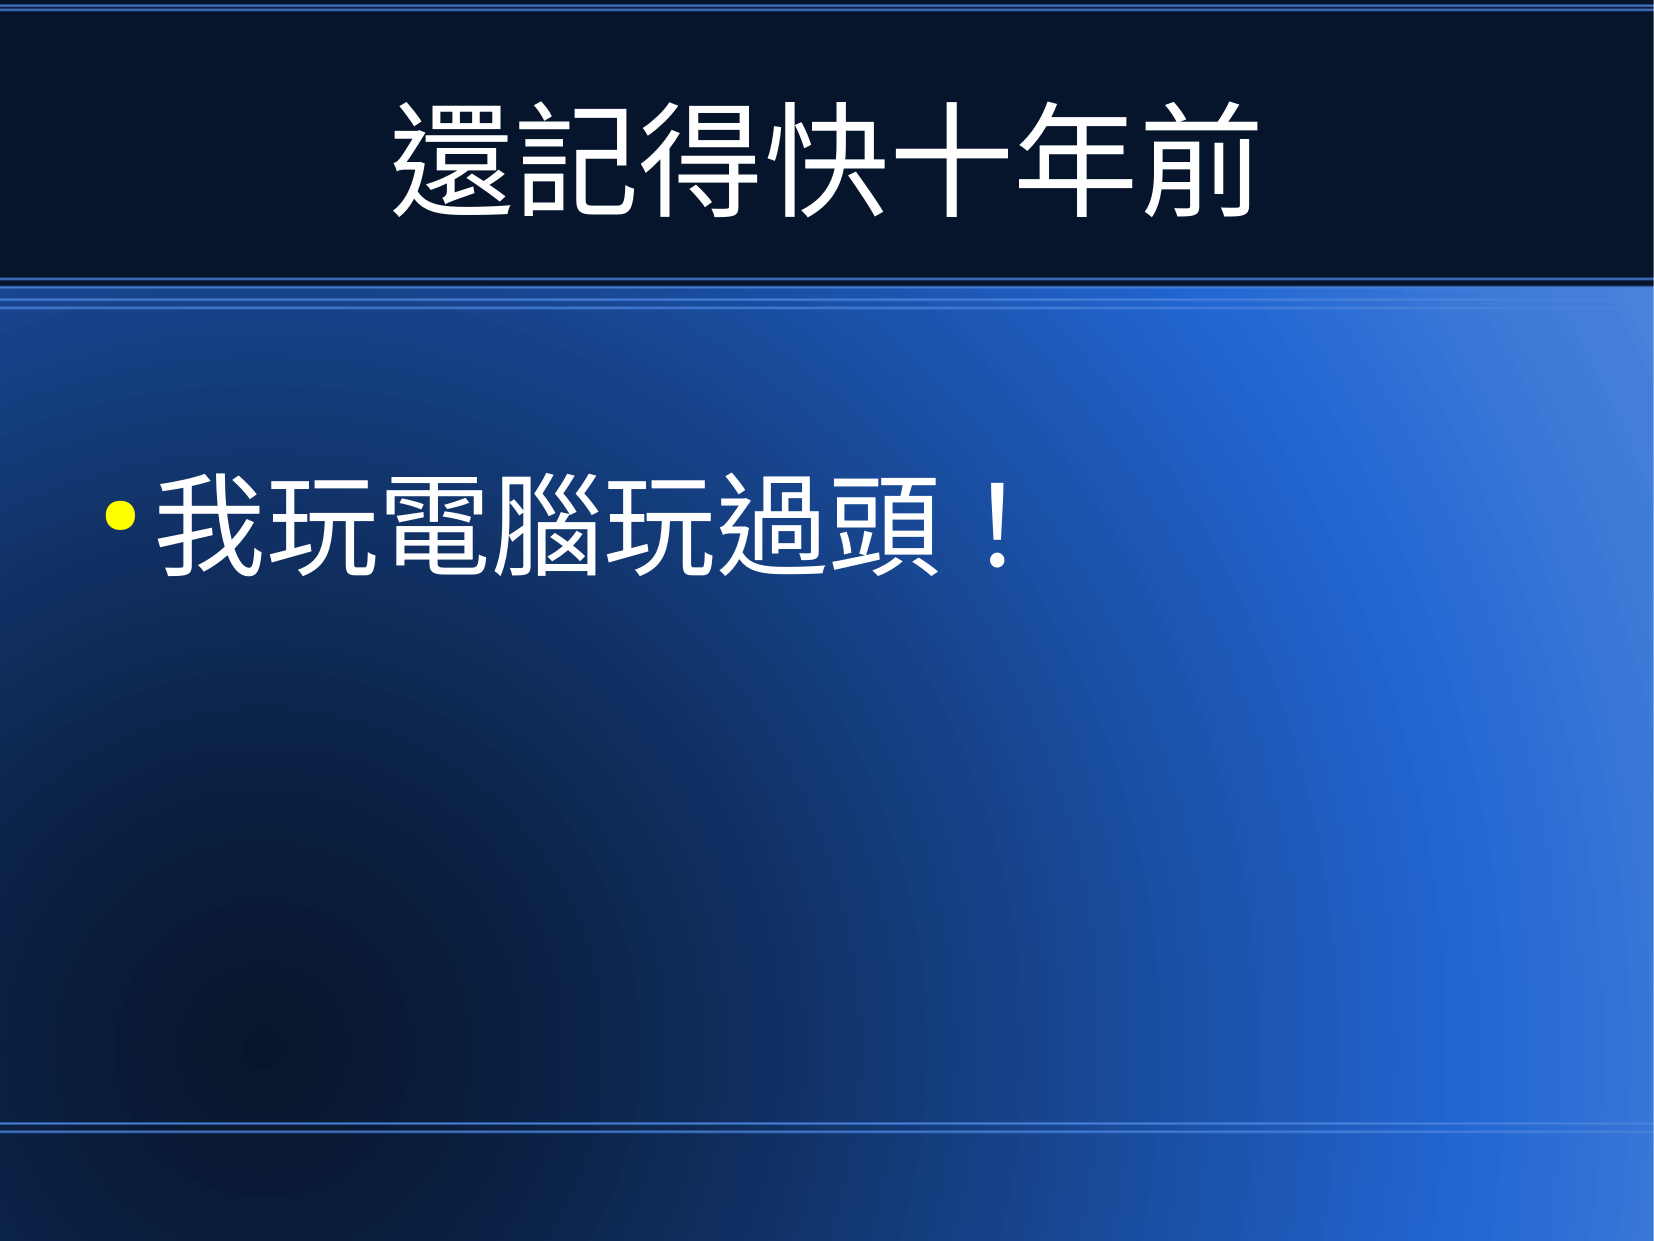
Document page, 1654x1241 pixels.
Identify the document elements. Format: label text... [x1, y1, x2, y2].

list 我玩電腦玩過頭！ [82, 355, 1571, 1241]
title 還記得快十年前 [82, 49, 1571, 257]
picture [0, 0, 1654, 1241]
